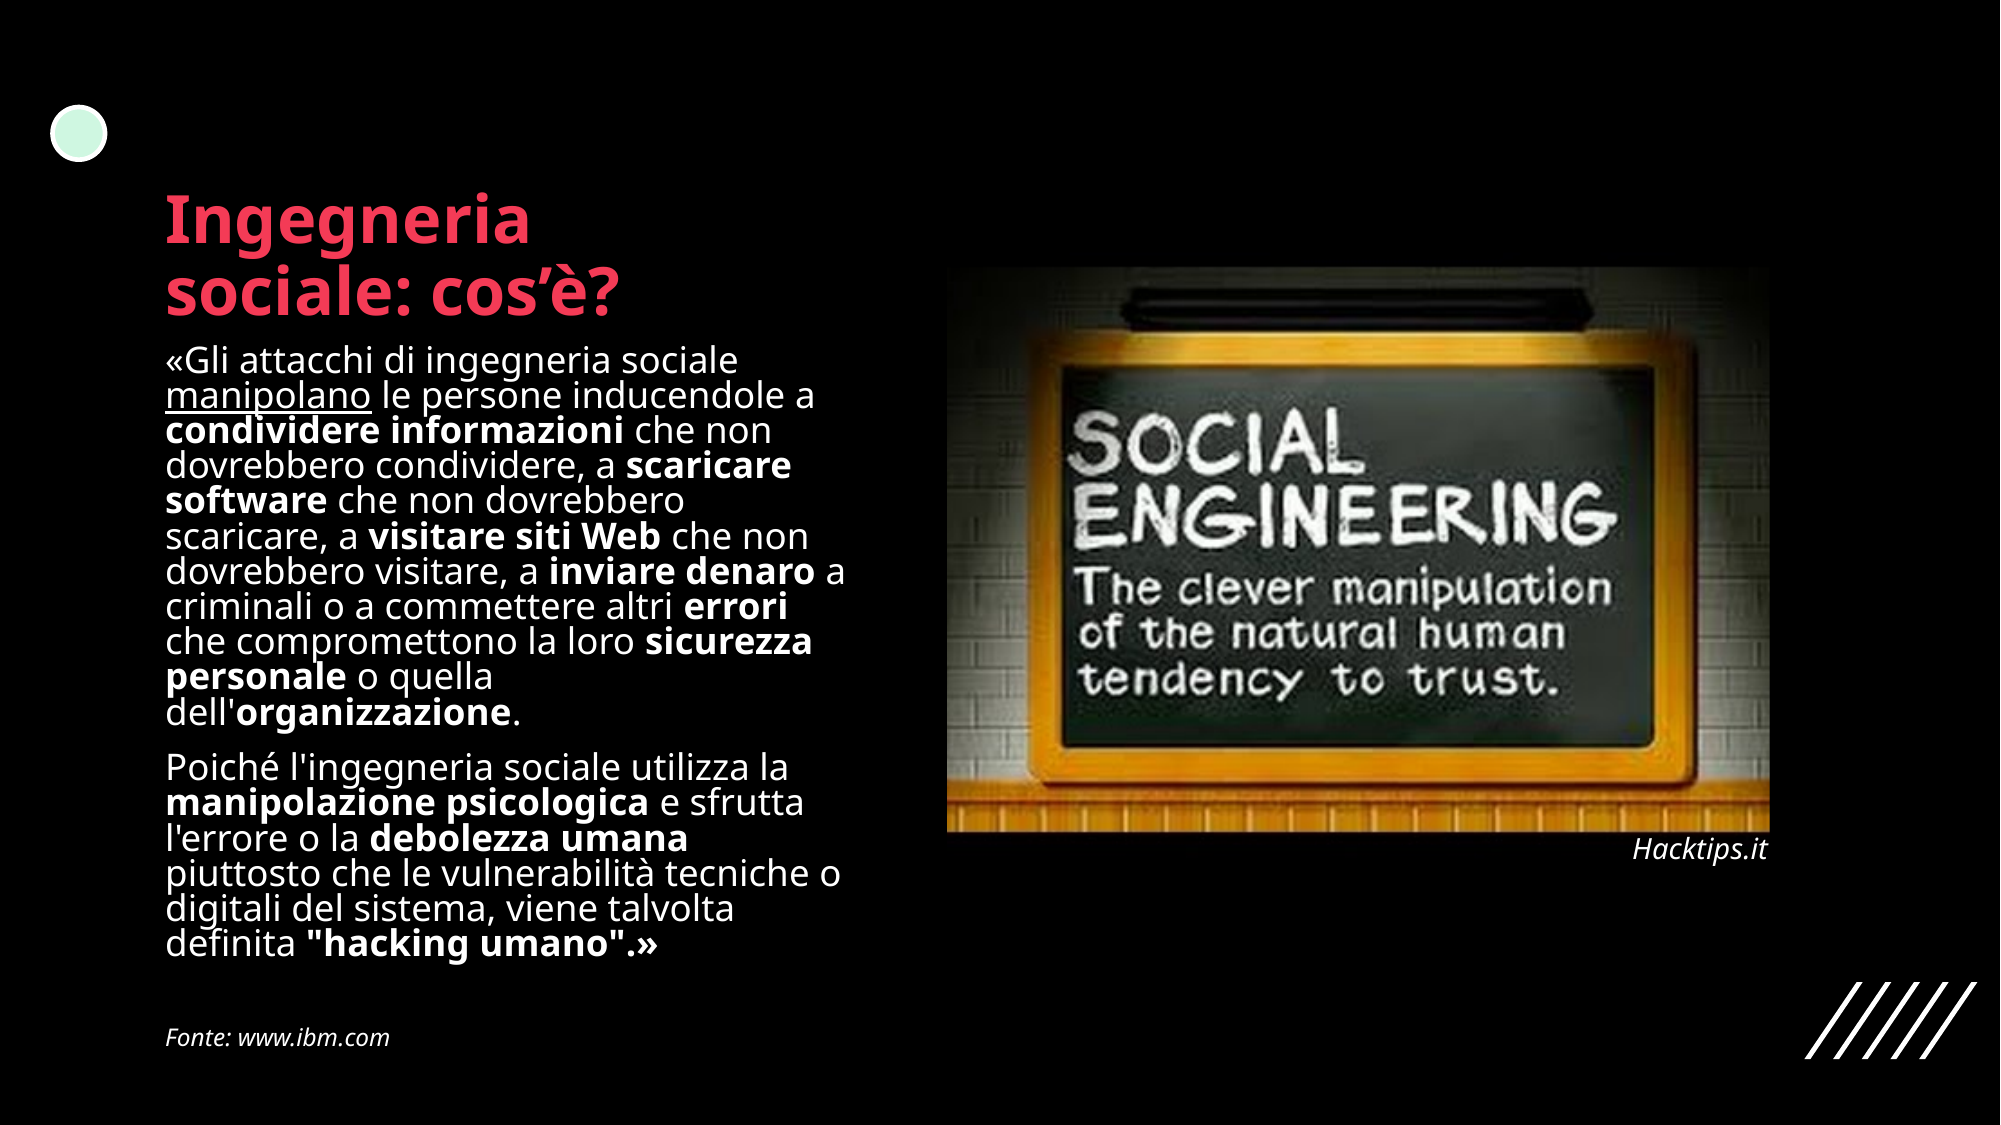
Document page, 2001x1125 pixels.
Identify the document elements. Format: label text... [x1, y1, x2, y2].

title Ingegneria sociale: cos’è? [150, 75, 796, 337]
picture [947, 224, 1770, 874]
list «Gli attacchi di ingegneria sociale manipolano le persone inducendole a condividere informazioni che non dovrebbero condividere, a scaricare software che non dovrebbero scaricare, a visitare siti Web che non dovrebbero visitare, a inviare denaro a criminali o a commettere altri errori che compromettono la loro sicurezza personale o quella dell'organizzazione. Poiché l'ingegneria sociale utilizza la manipolazione psicologica e sfrutta l'errore o la debolezza umana piuttosto che le vulnerabilità tecniche o digitali del sistema, viene talvolta definita "hacking umano".» Fonte: www.ibm.com [150, 337, 865, 1066]
text_box Hacktips.it [1617, 823, 1777, 874]
